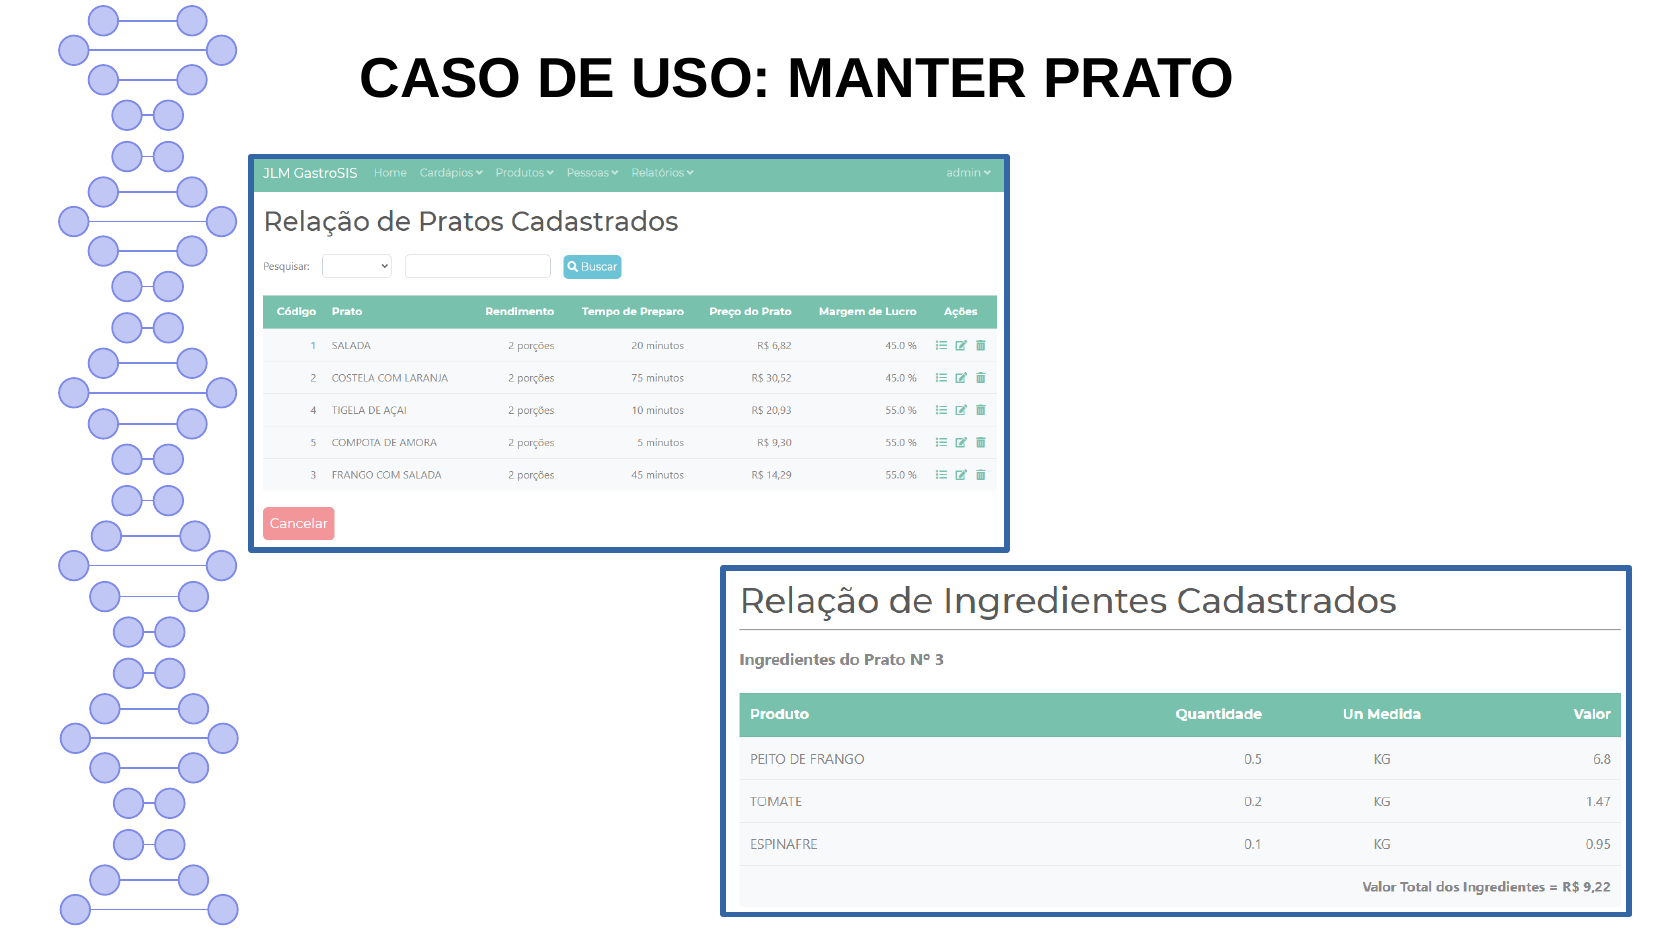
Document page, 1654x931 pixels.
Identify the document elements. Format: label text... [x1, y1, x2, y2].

title Caso de Uso: manter prato [88, 26, 1506, 130]
picture [253, 159, 1004, 547]
picture [726, 570, 1627, 912]
